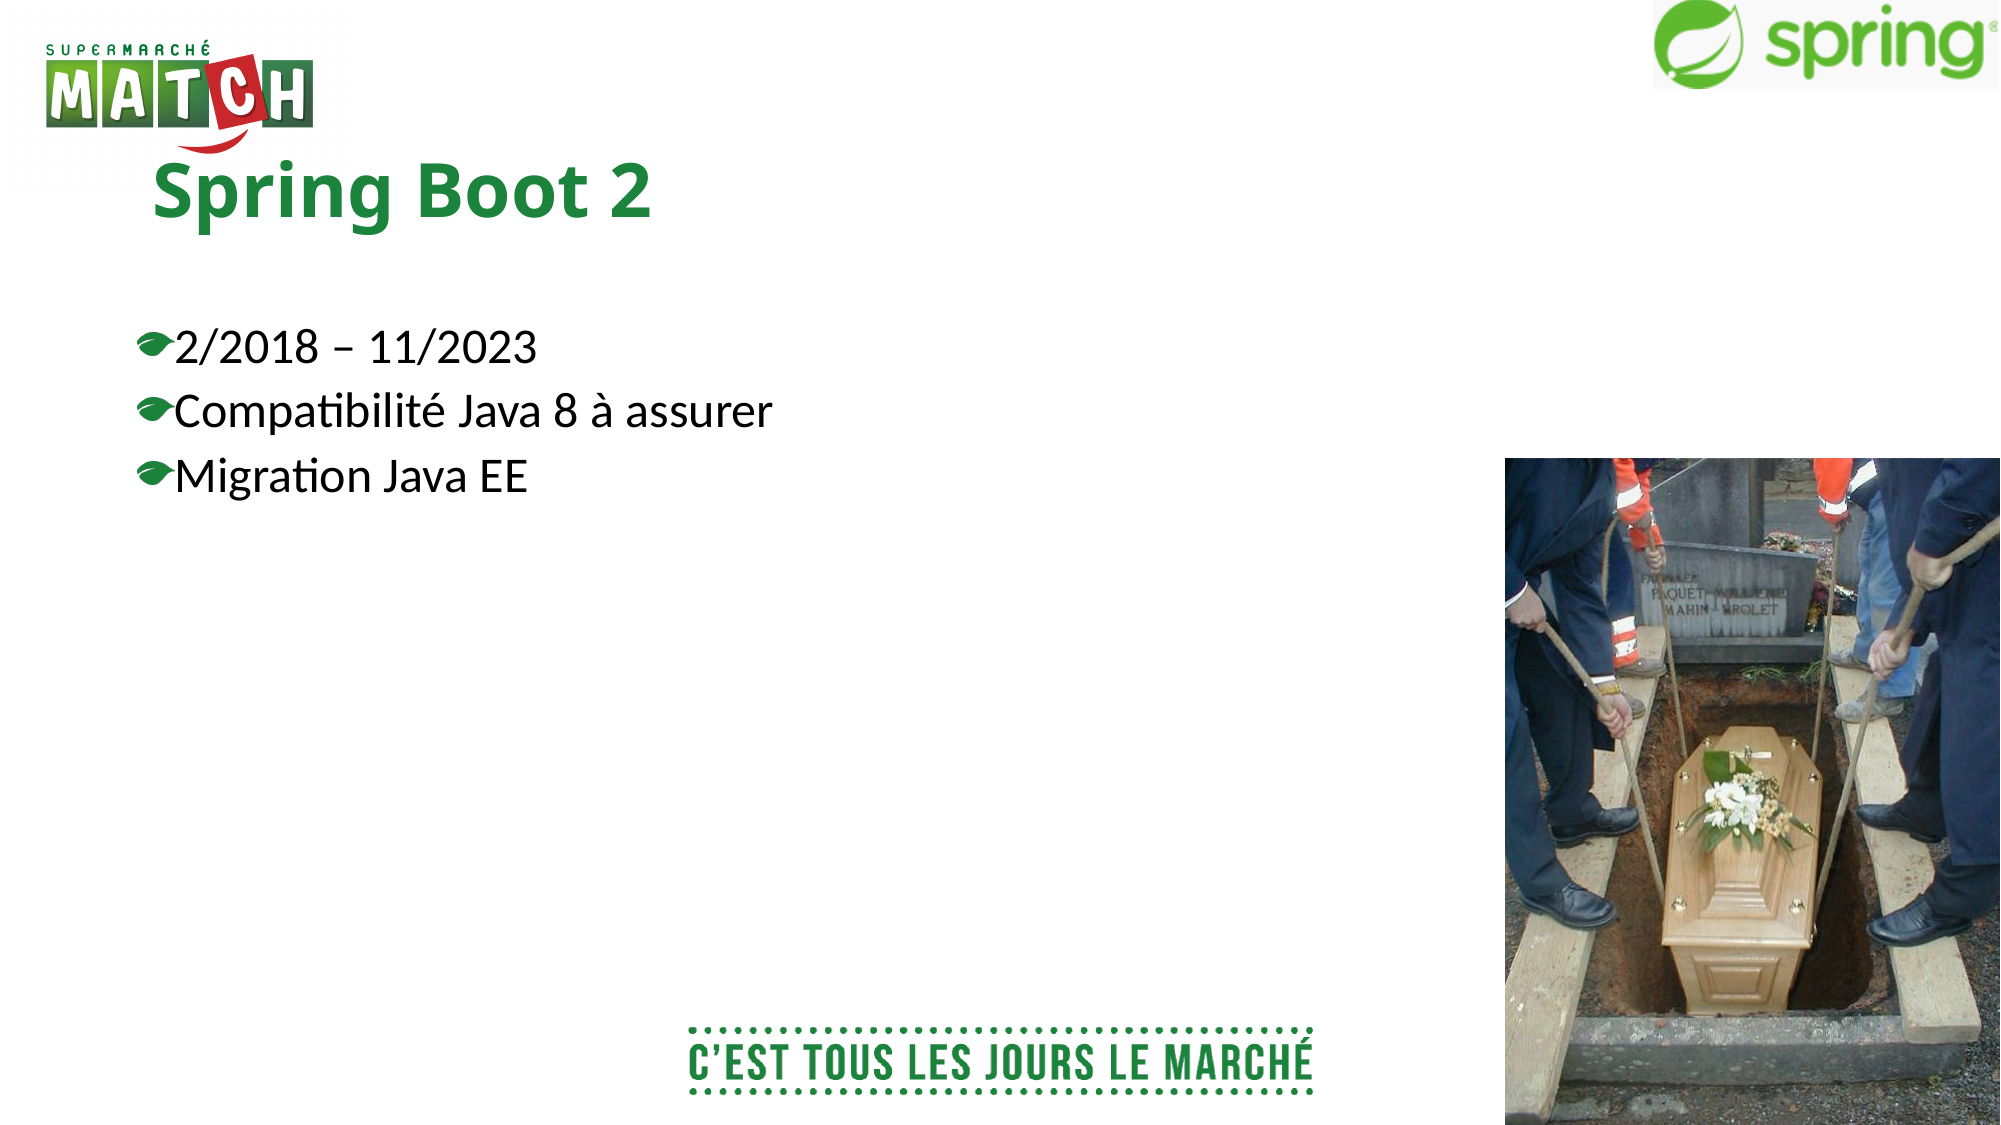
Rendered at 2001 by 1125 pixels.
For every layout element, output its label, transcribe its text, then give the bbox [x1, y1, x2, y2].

picture [1505, 458, 2000, 1125]
picture [1653, 0, 1998, 89]
list 2/2018 – 11/2023 Compatibilité Java 8 à assurer Migration Java EE [137, 249, 980, 608]
picture [685, 1024, 1315, 1098]
title Spring Boot 2 [137, 137, 1863, 250]
picture [4, 2, 355, 196]
